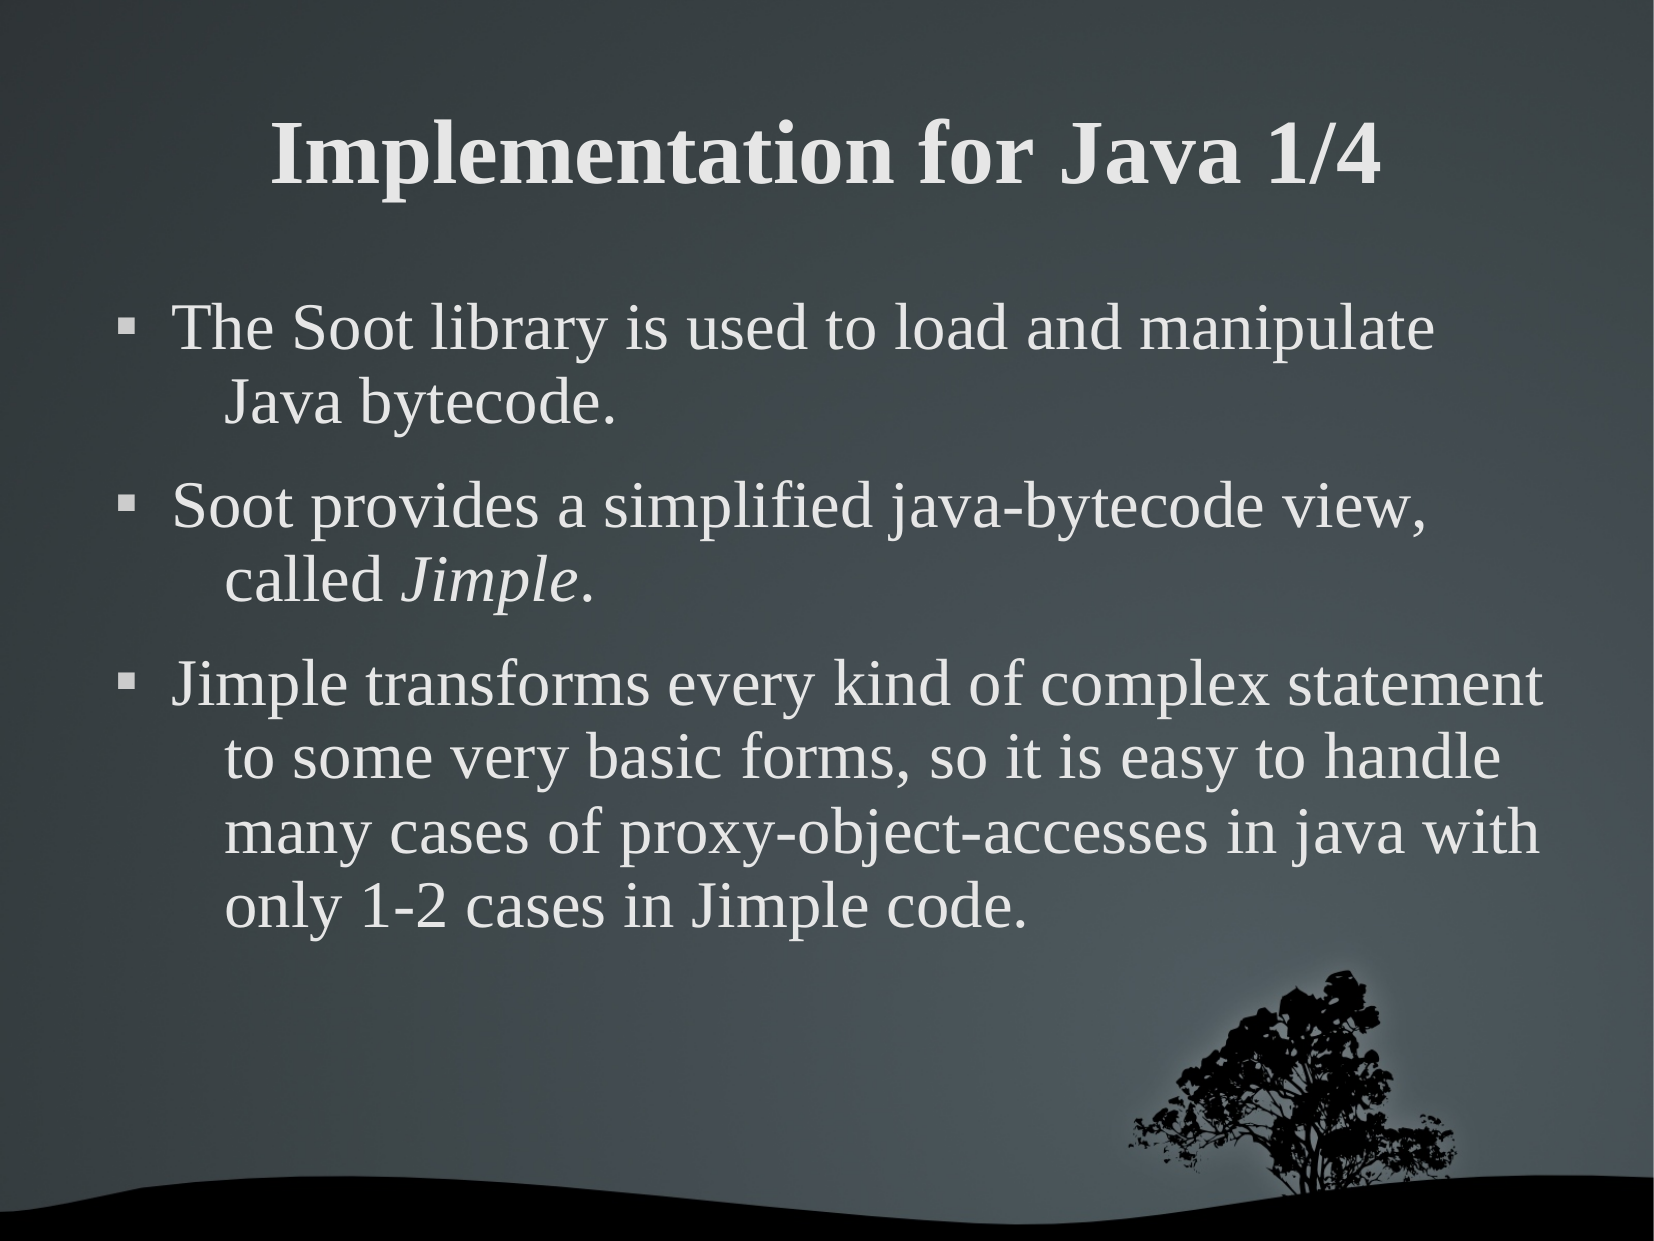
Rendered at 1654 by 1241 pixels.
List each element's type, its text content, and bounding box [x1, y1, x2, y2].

title Implementation for Java 1/4 [82, 56, 1571, 250]
picture [0, 0, 1654, 1241]
list The Soot library is used to load and manipulate Java bytecode. Soot provides a simplified java-bytecode view, called Jimple. Jimple transforms every kind of complex statement to some very basic forms, so it is easy to handle many cases of proxy-object-accesses in java with only 1-2 cases in Jimple code. [82, 290, 1571, 1094]
